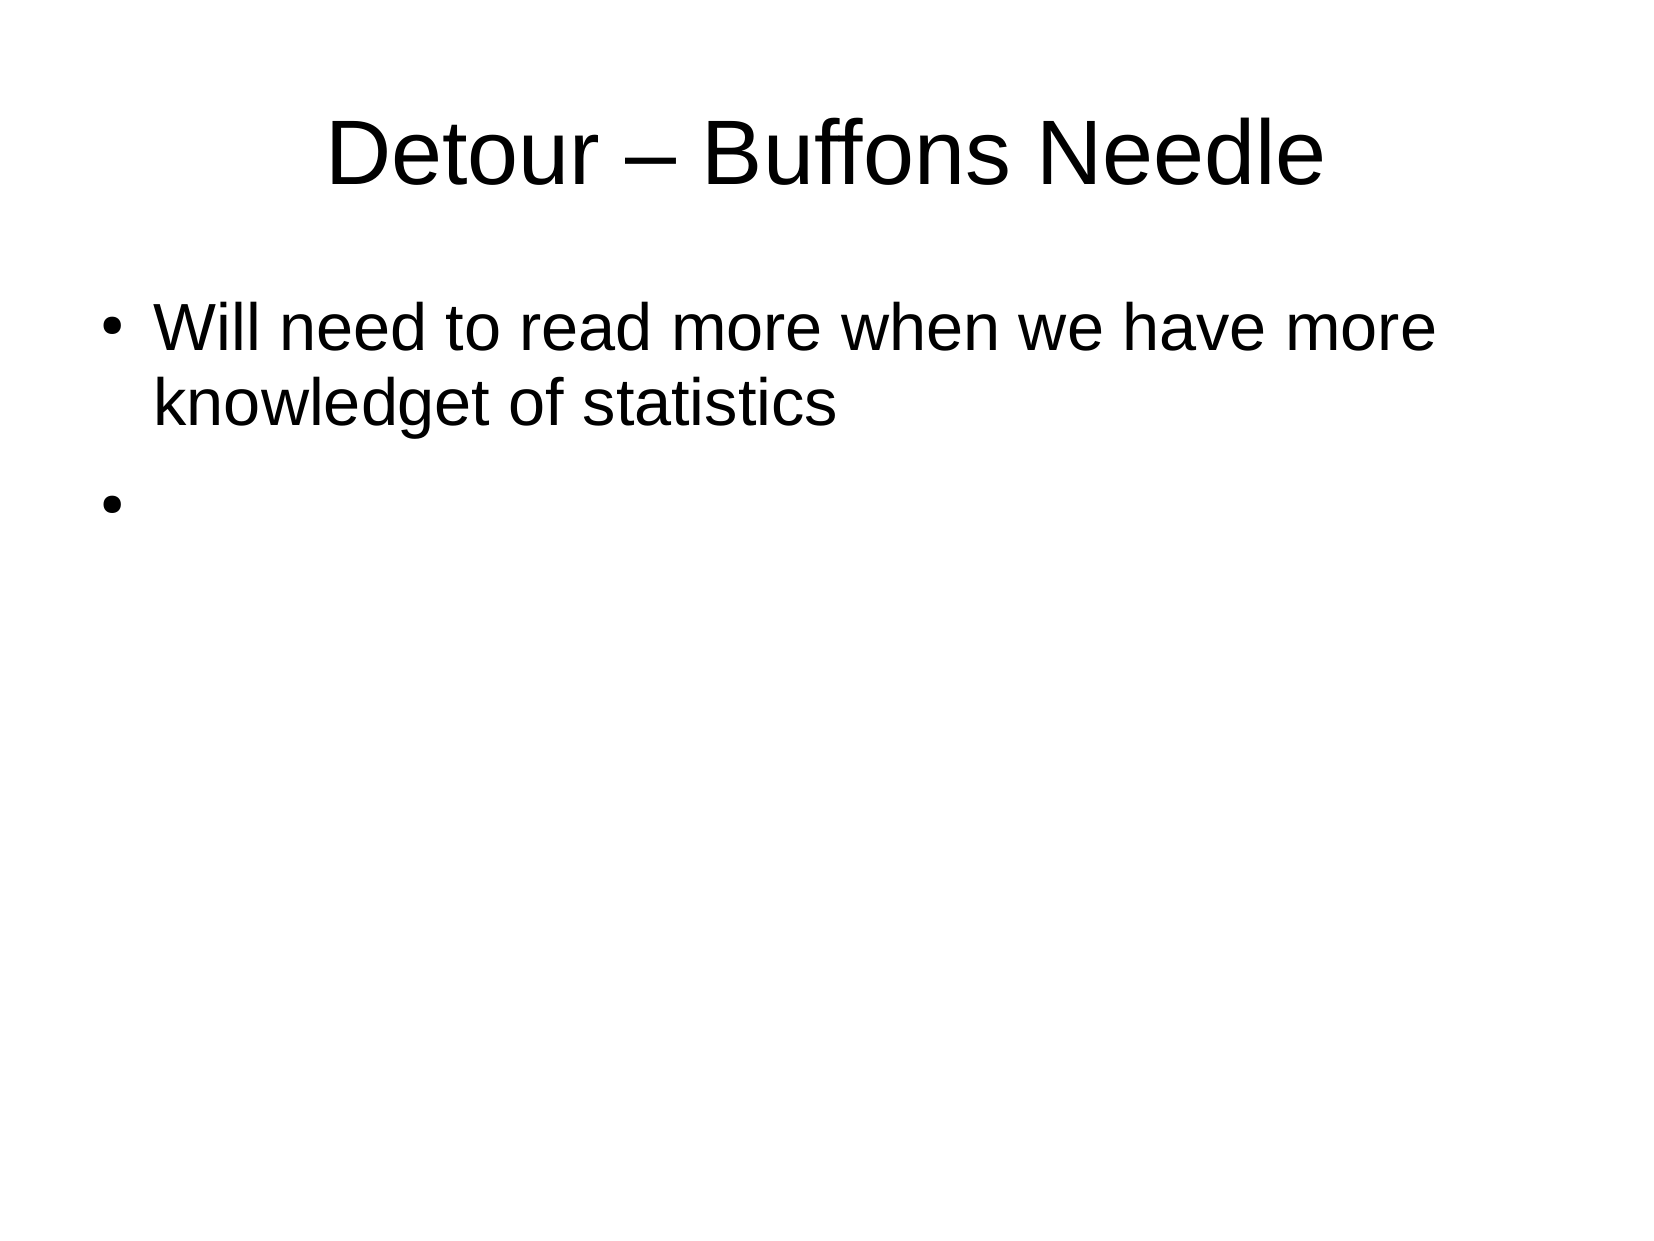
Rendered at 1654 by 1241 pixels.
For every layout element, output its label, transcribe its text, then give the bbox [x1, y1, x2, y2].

title Detour – Buffons Needle [82, 49, 1571, 257]
list Will need to read more when we have more knowledget of statistics [82, 290, 1571, 1217]
